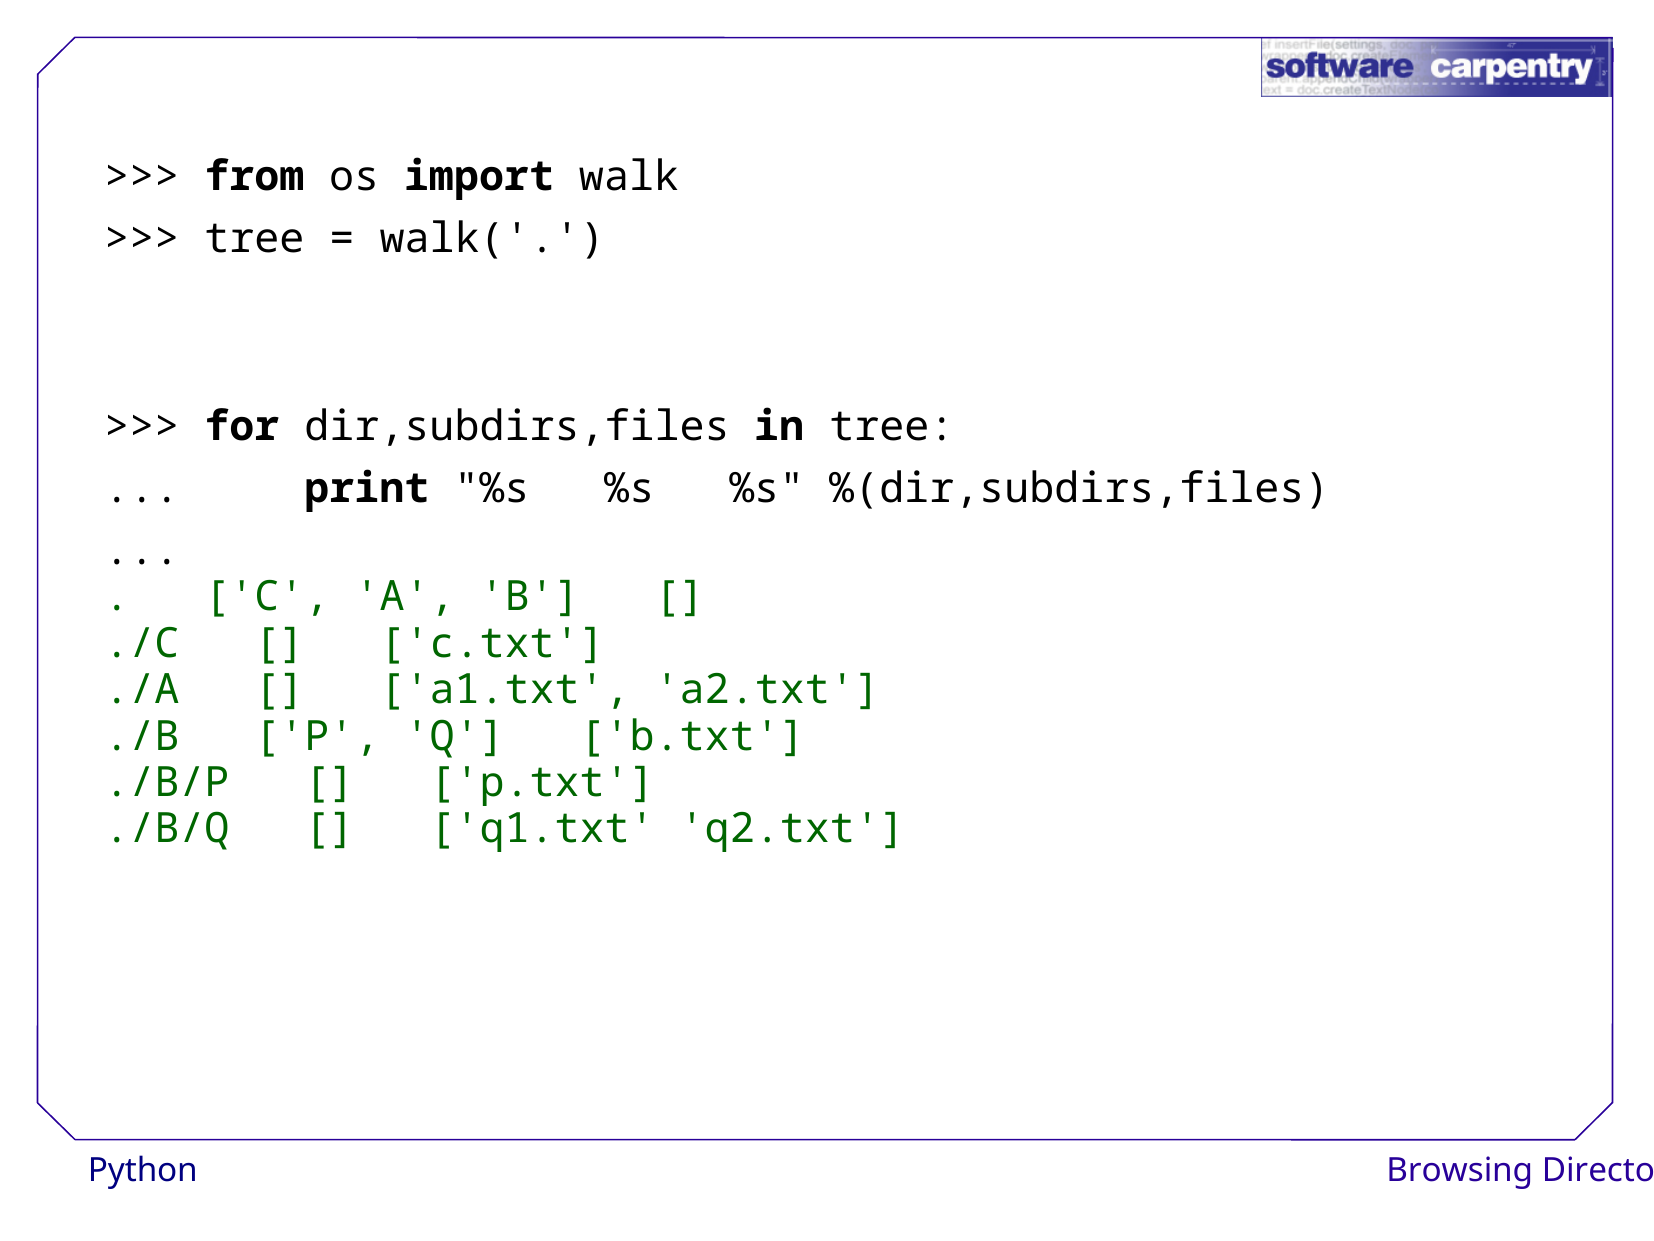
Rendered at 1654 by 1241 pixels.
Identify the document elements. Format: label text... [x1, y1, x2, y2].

picture [1261, 39, 1613, 97]
text_box >>> from os import walk >>> tree = walk('.') >>> for dir,subdirs,files in tree: ... print "%s %s %s" %(dir,subdirs,files) ... . ['C', 'A', 'B'] [] ./C [] ['c.txt'] ./A [] ['a1.txt', 'a2.txt'] ./B ['P', 'Q'] ['b.txt'] ./B/P [] ['p.txt'] ./B/Q [] ['q1.txt' 'q2.txt'] [89, 128, 1512, 1037]
